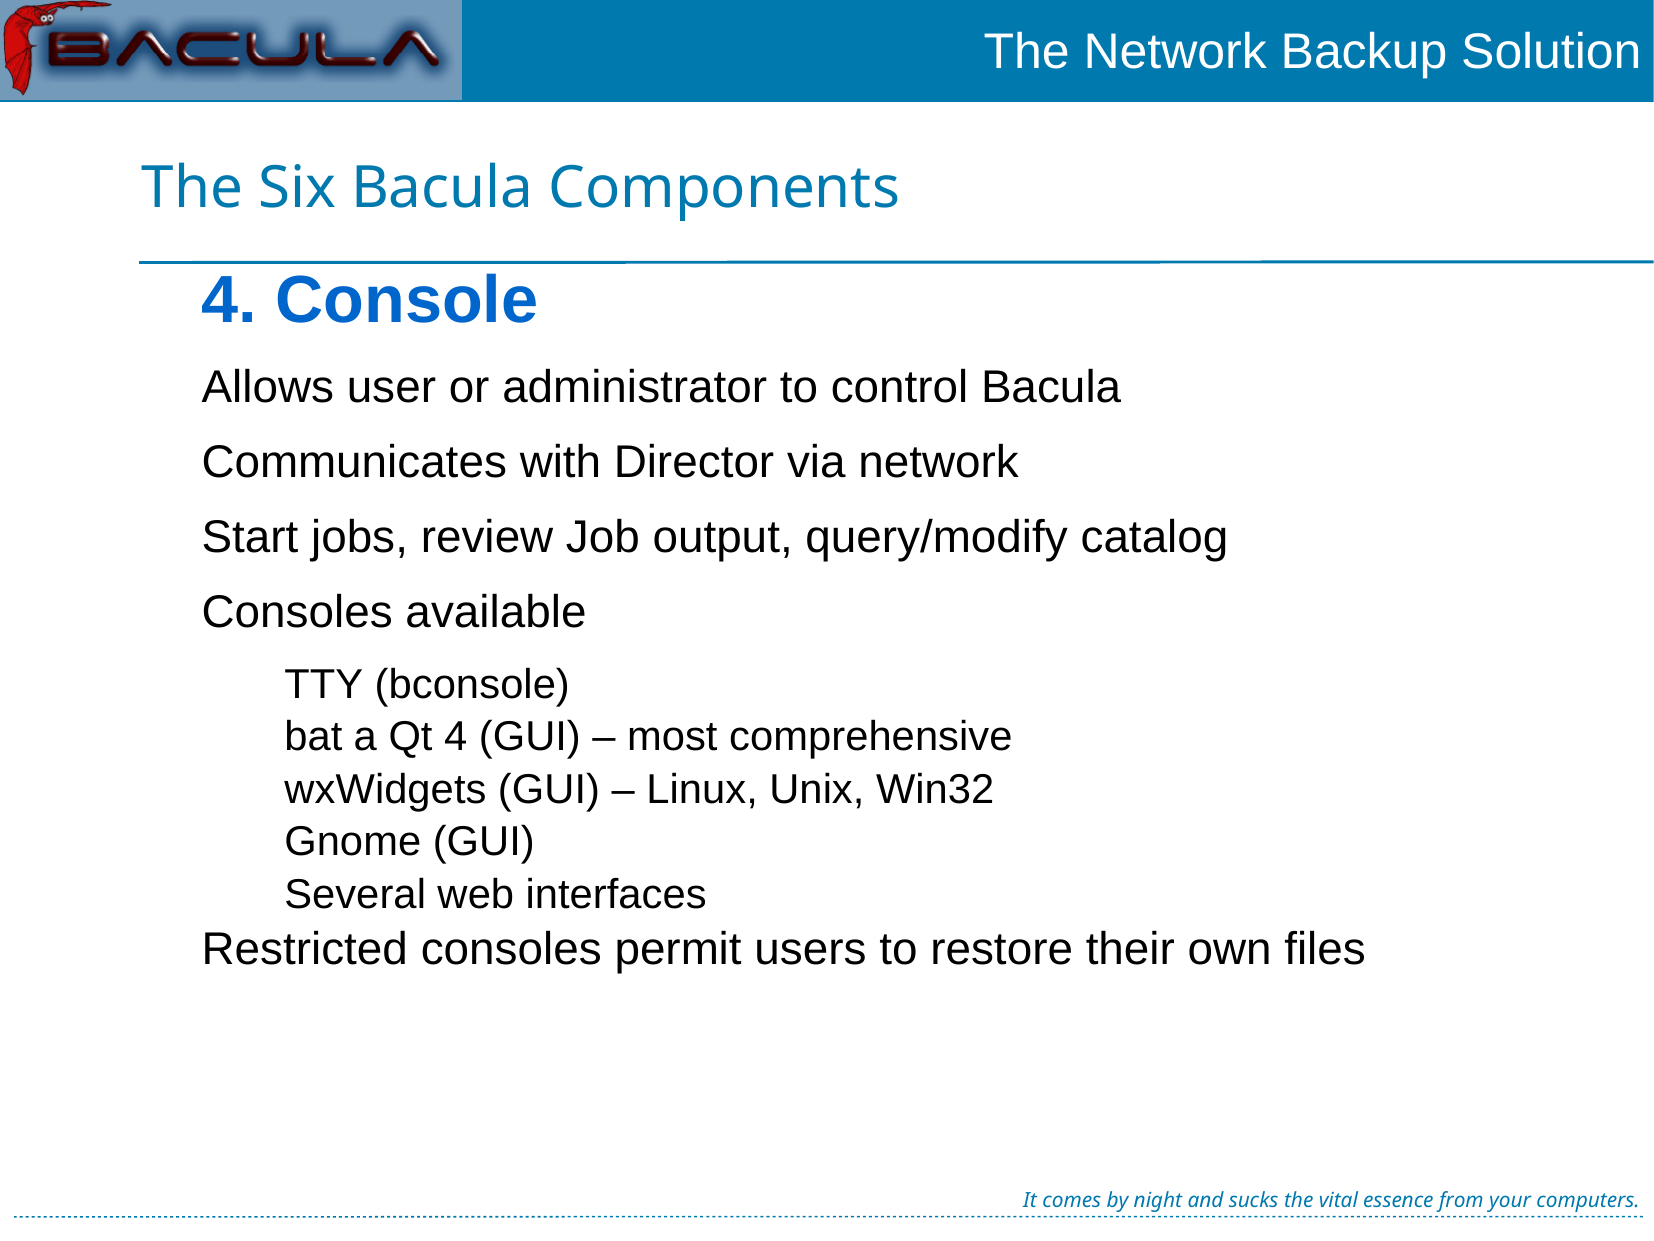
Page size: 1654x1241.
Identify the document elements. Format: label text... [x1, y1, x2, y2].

list 4. Console Allows user or administrator to control Bacula Communicates with Director via network Start jobs, review Job output, query/modify catalog Consoles available TTY (bconsole) bat a Qt 4 (GUI) – most comprehensive wxWidgets (GUI) – Linux, Unix, Win32 Gnome (GUI) Several web interfaces Restricted consoles permit users to restore their own files [107, 262, 1501, 1162]
picture [0, 0, 461, 99]
title The Six Bacula Components [141, 112, 1501, 226]
